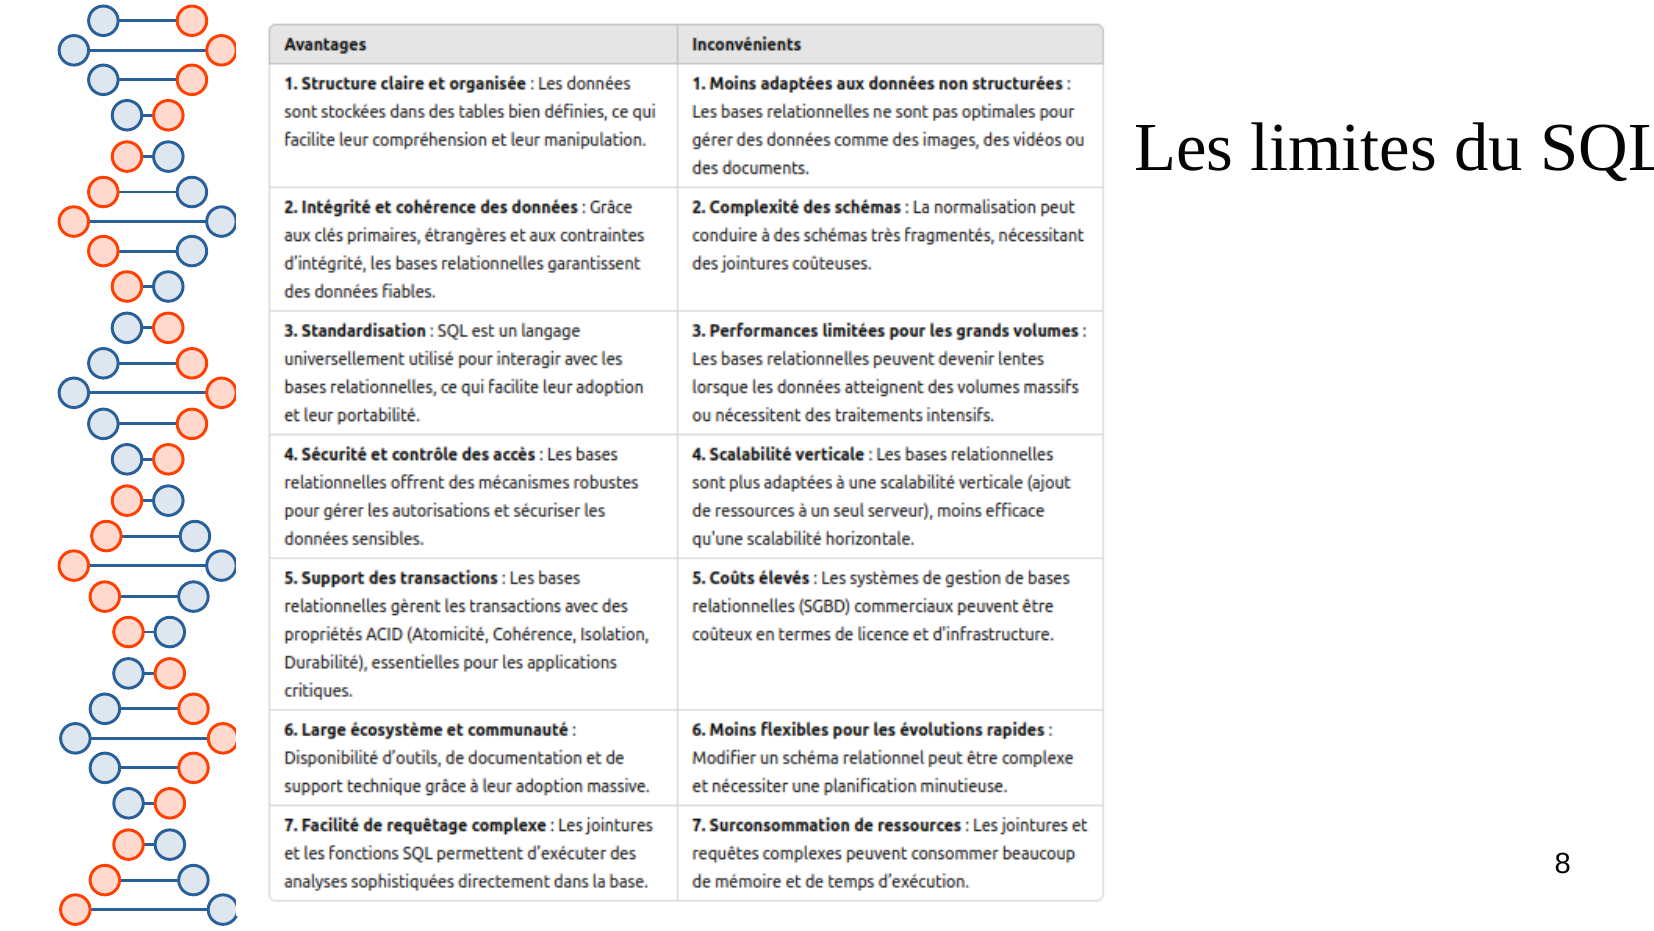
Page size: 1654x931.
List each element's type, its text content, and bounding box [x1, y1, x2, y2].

title Les limites du SQL [1123, 70, 1654, 225]
picture [236, 10, 1123, 916]
